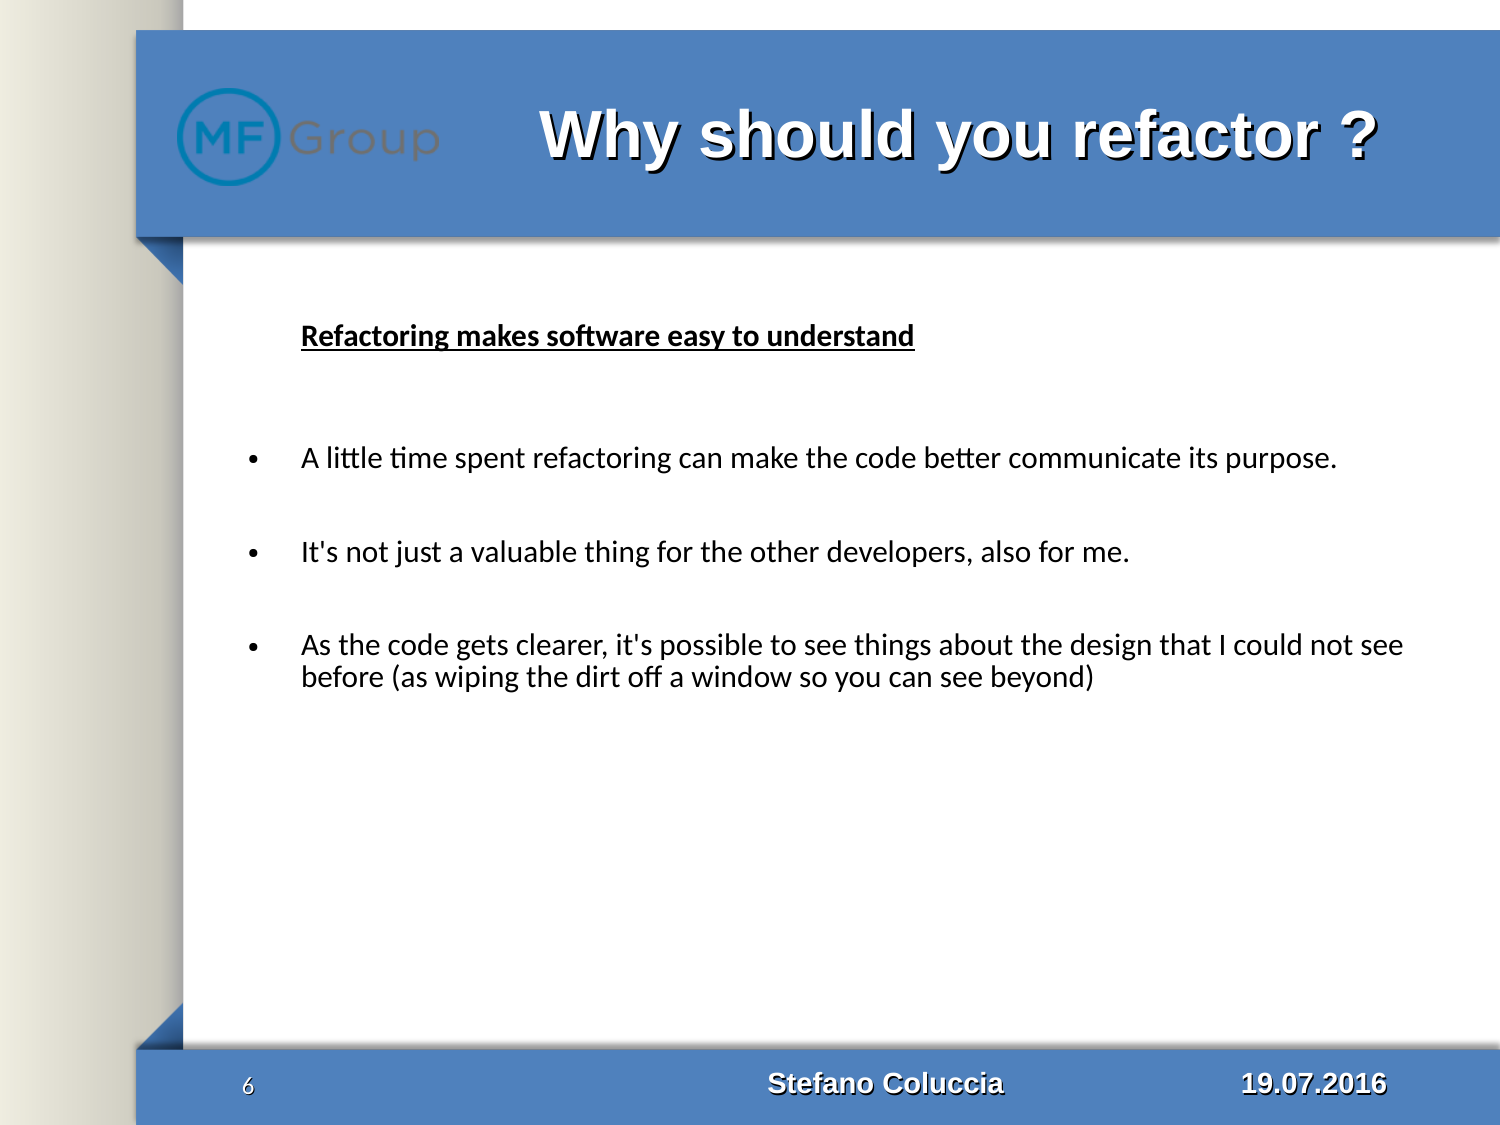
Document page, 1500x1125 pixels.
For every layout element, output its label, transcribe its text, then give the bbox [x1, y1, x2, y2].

picture [0, 0, 1500, 1125]
title Stefano Coluccia [738, 1062, 1034, 1105]
title Why should you refactor ? [472, 57, 1447, 211]
list Refactoring makes software easy to understand A little time spent refactoring can make the code better communicate its purpose. It's not just a valuable thing for the other developers, also for me. As the code gets clearer, it's possible to see things about the design that I could not see before (as wiping the dirt off a window so you can see beyond) [230, 262, 1447, 1060]
title 19.07.2016 [1151, 1062, 1477, 1105]
